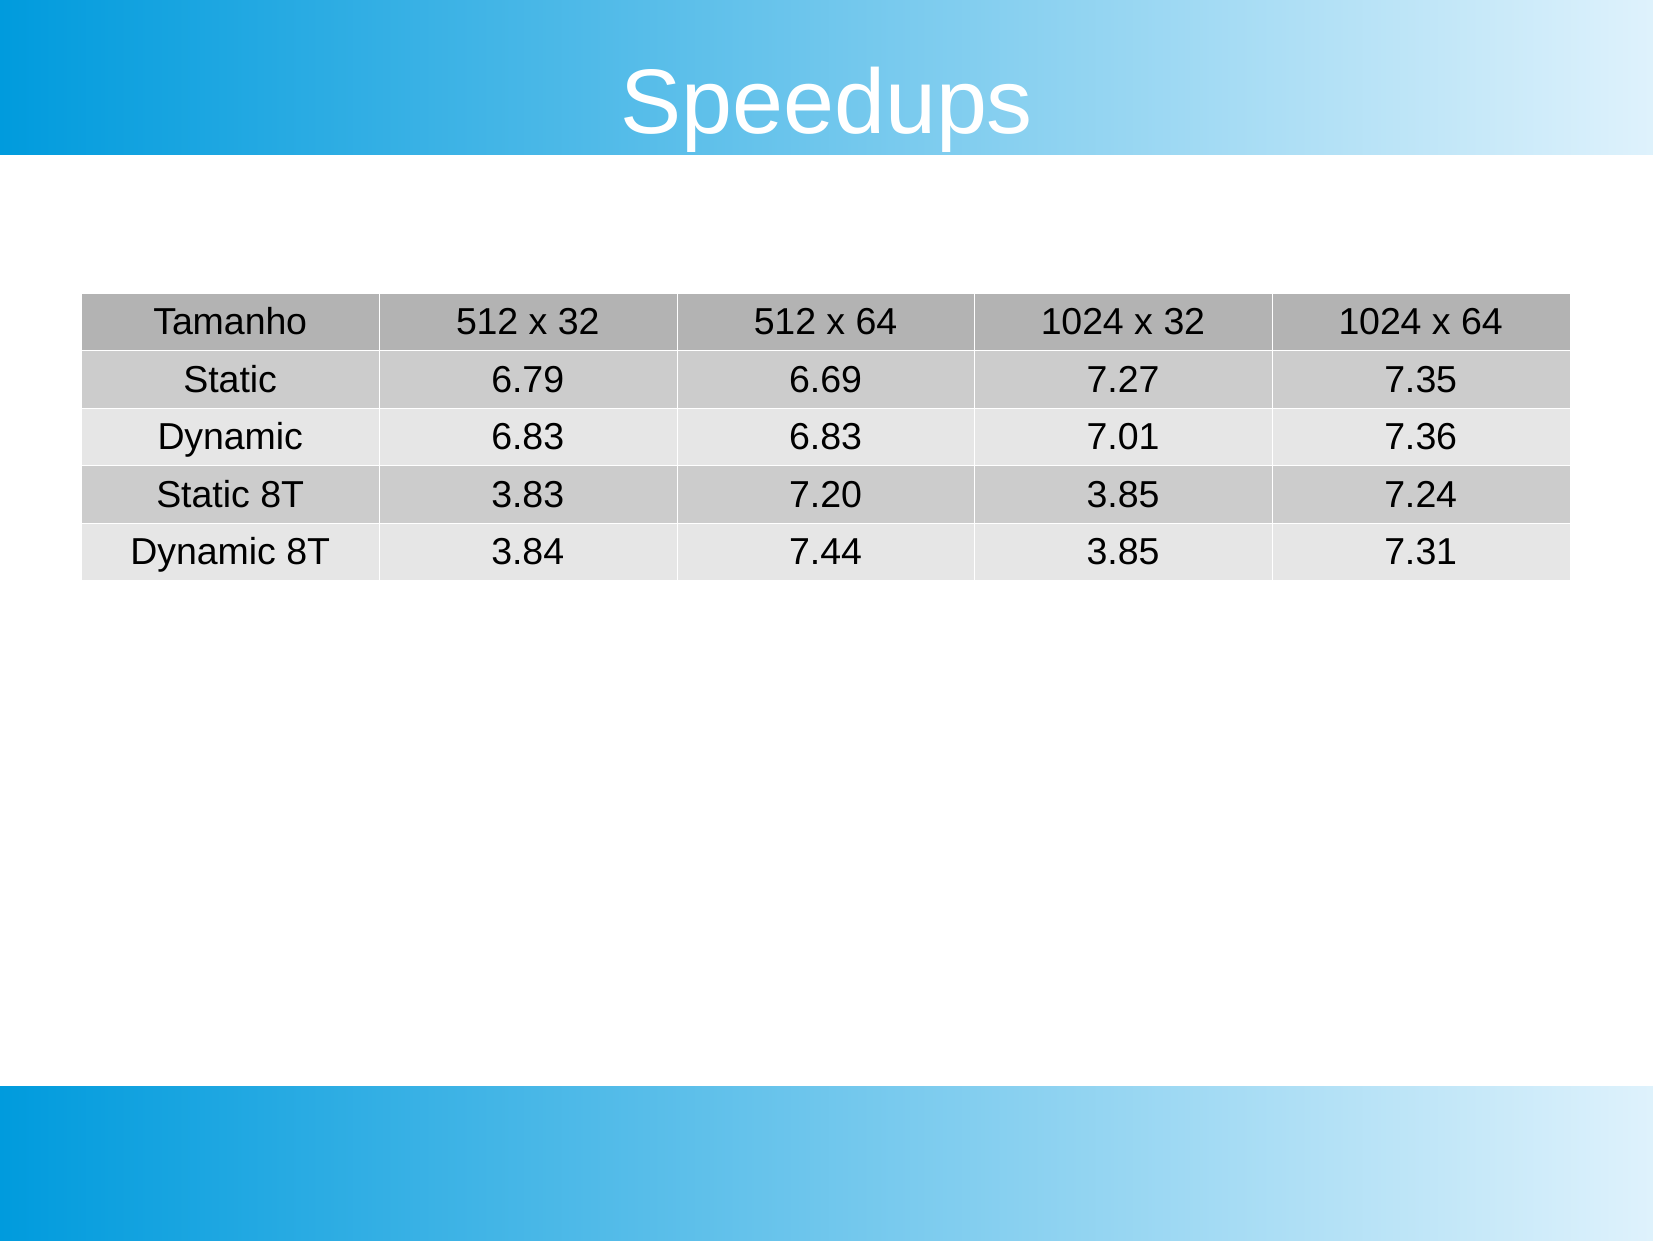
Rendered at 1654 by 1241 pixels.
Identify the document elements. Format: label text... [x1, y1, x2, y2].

table_cell Static [82, 351, 379, 408]
table_cell 7.35 [1273, 351, 1570, 408]
table_cell 7.01 [975, 409, 1272, 465]
table_cell 6.83 [678, 409, 974, 465]
table_cell 3.83 [380, 466, 677, 523]
table_cell 6.83 [380, 409, 677, 465]
table_cell 3.85 [975, 466, 1272, 523]
table_header 1024 x 32 [975, 294, 1272, 350]
table_cell 7.36 [1273, 409, 1570, 465]
table_header 1024 x 64 [1273, 294, 1570, 350]
table_header 512 x 32 [380, 294, 677, 350]
table_cell 6.69 [678, 351, 974, 408]
table_cell 7.24 [1273, 466, 1570, 523]
table_cell 7.20 [678, 466, 974, 523]
table_cell 6.79 [380, 351, 677, 408]
table_cell 7.27 [975, 351, 1272, 408]
table_header Tamanho [82, 294, 379, 350]
table_cell Static 8T [82, 466, 379, 523]
title Speedups [82, 49, 1571, 155]
table_cell 7.31 [1273, 524, 1570, 580]
table_cell Dynamic 8T [82, 524, 379, 580]
table_cell Dynamic [82, 409, 379, 465]
table_cell 3.84 [380, 524, 677, 580]
table_cell 3.85 [975, 524, 1272, 580]
table_header 512 x 64 [678, 294, 974, 350]
table_cell 7.44 [678, 524, 974, 580]
